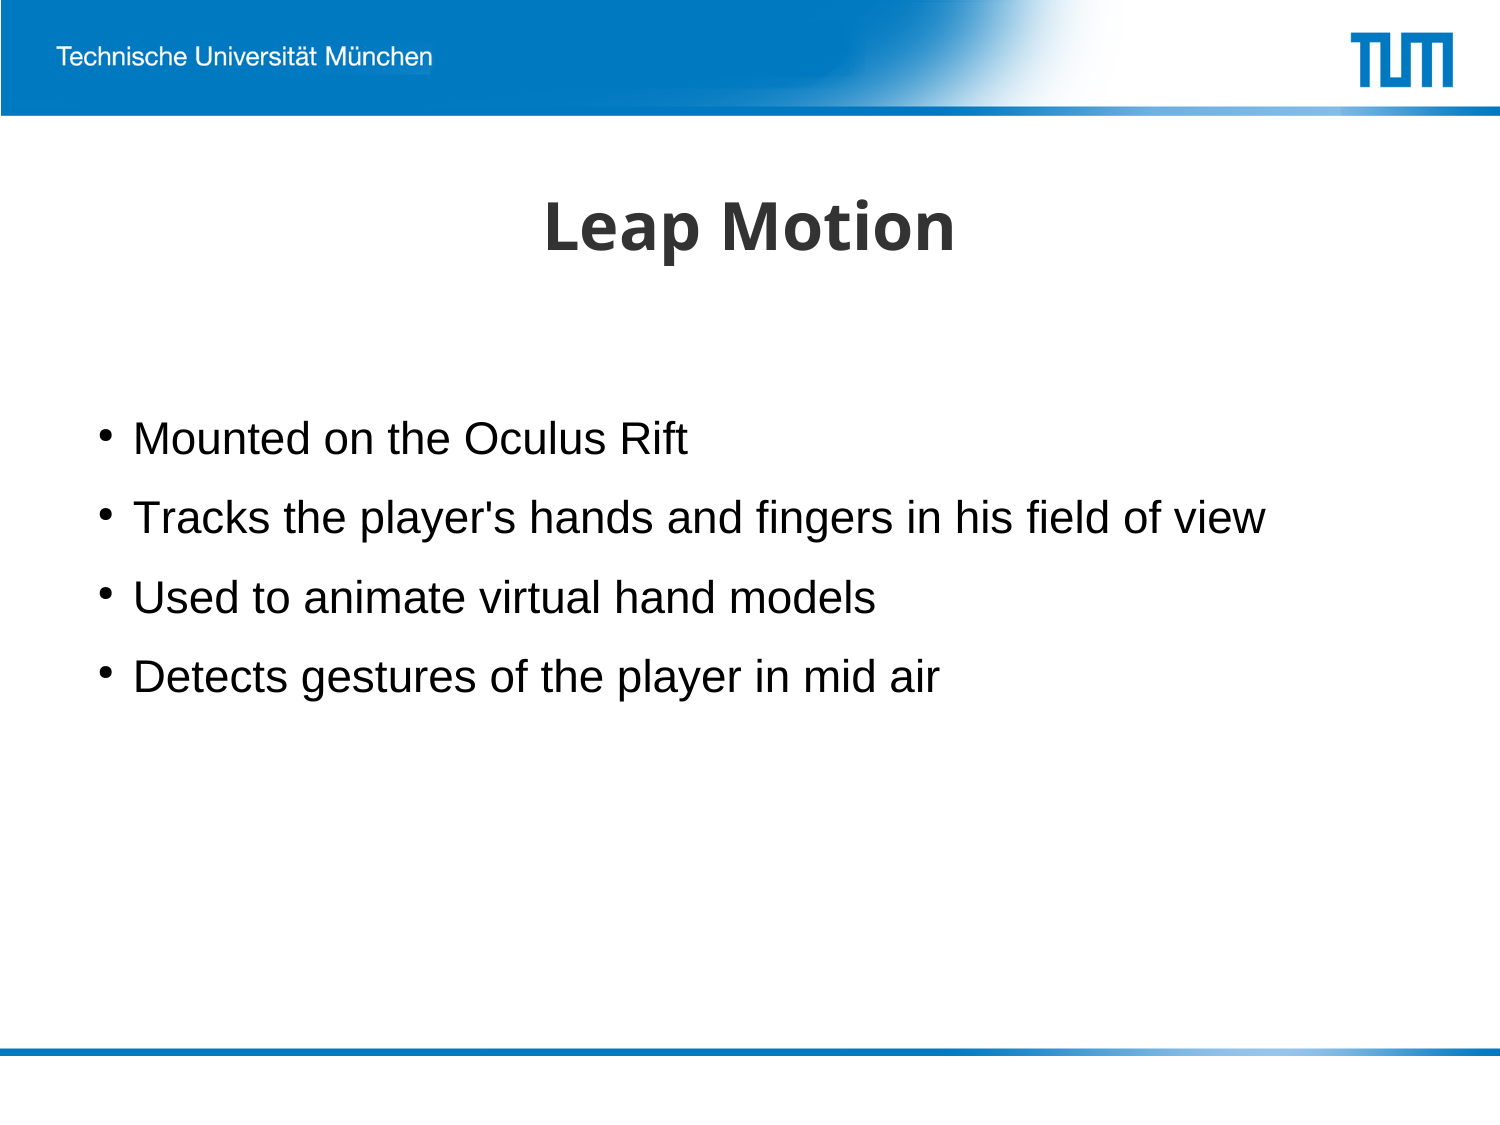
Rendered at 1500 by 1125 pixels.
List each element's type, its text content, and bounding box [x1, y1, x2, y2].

text_box Leap Motion [53, 125, 1447, 324]
picture [0, 0, 1500, 1125]
text_box Mounted on the Oculus Rift Tracks the player's hands and fingers in his field of view Used to animate virtual hand models Detects gestures of the player in mid air [82, 401, 1418, 709]
